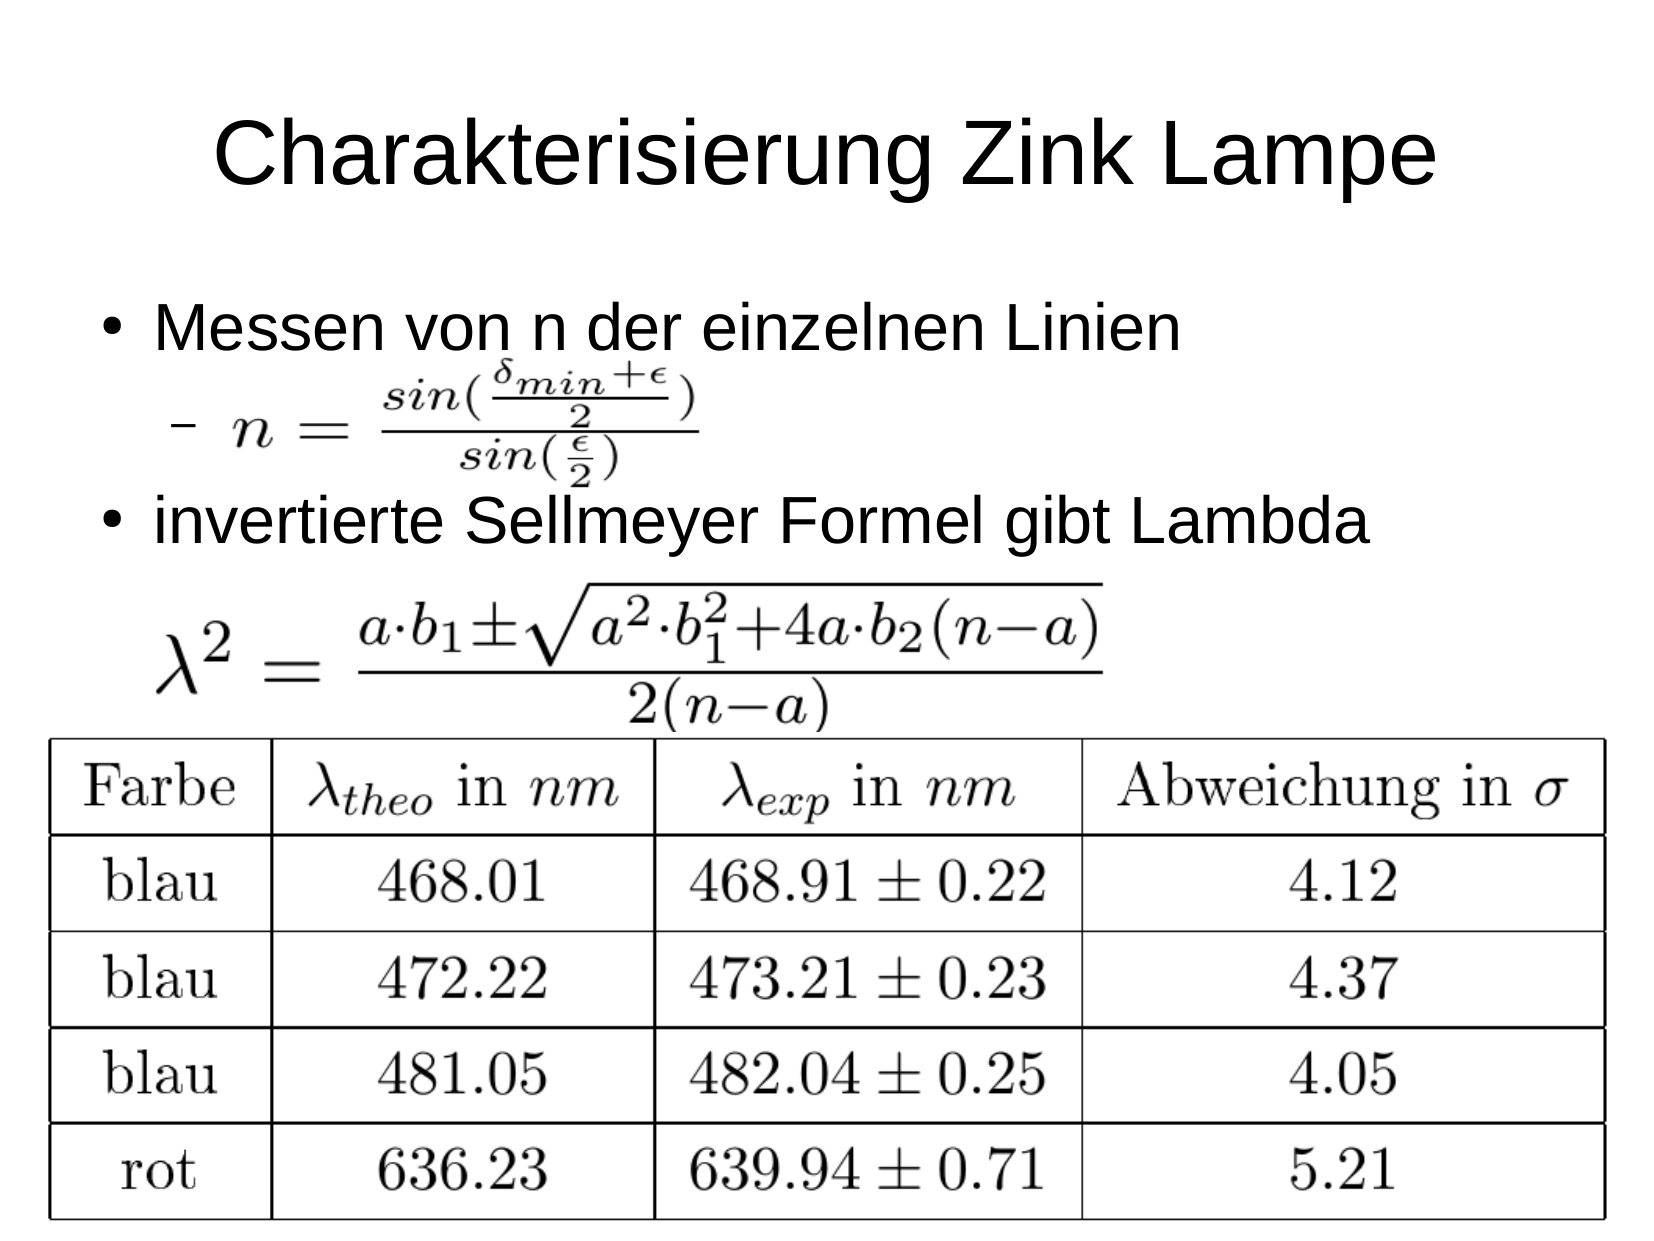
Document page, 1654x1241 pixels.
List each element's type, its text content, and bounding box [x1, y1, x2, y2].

picture [47, 615, 1610, 1222]
title Charakterisierung Zink Lampe [82, 49, 1571, 257]
list Messen von n der einzelnen Linien invertierte Sellmeyer Formel gibt Lambda [82, 290, 1571, 615]
